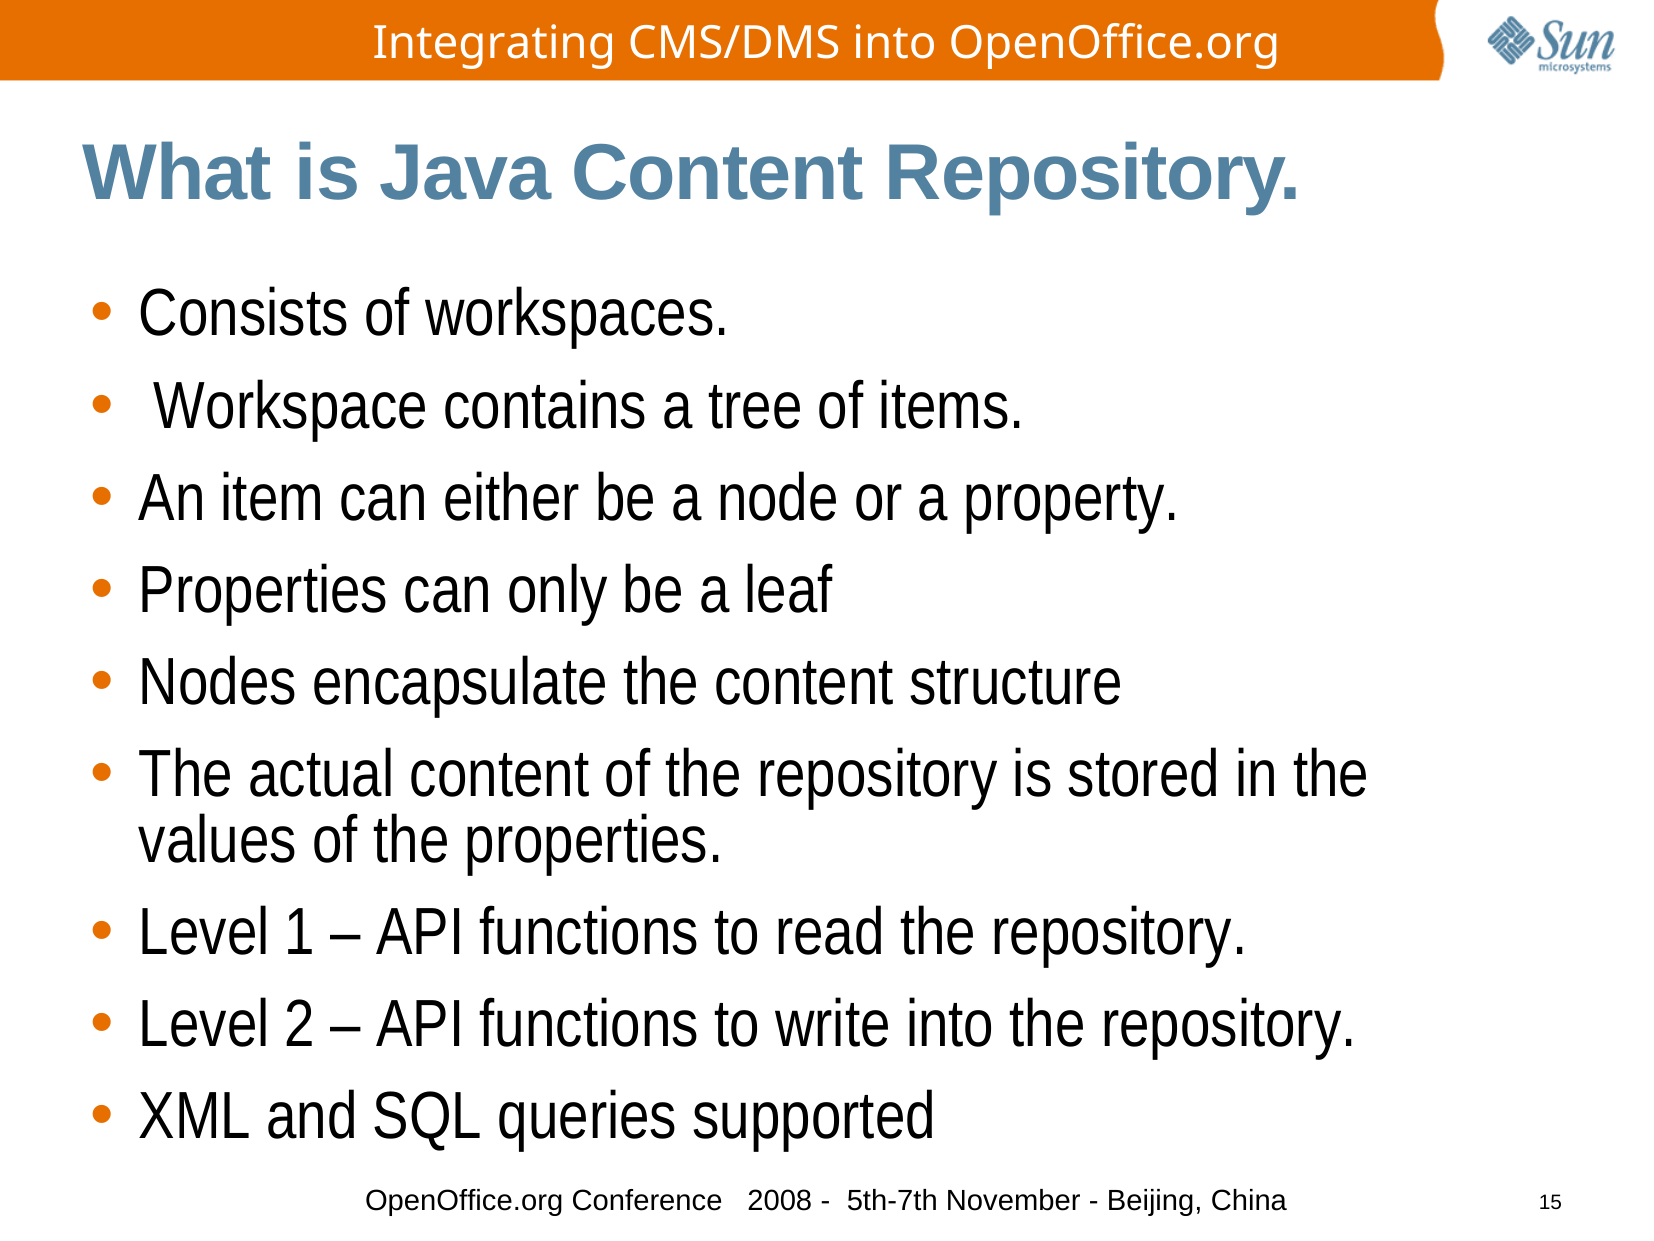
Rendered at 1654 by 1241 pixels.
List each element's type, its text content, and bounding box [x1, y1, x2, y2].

picture [0, 0, 1654, 83]
list Consists of workspaces. Workspace contains a tree of items. An item can either be a node or a property. Properties can only be a leaf Nodes encapsulate the content structure The actual content of the repository is stored in the values of the properties. Level 1 – API functions to read the repository. Level 2 – API functions to write into the repository. XML and SQL queries supported [71, 283, 1545, 1152]
title What is Java Content Repository. [82, 135, 1585, 236]
